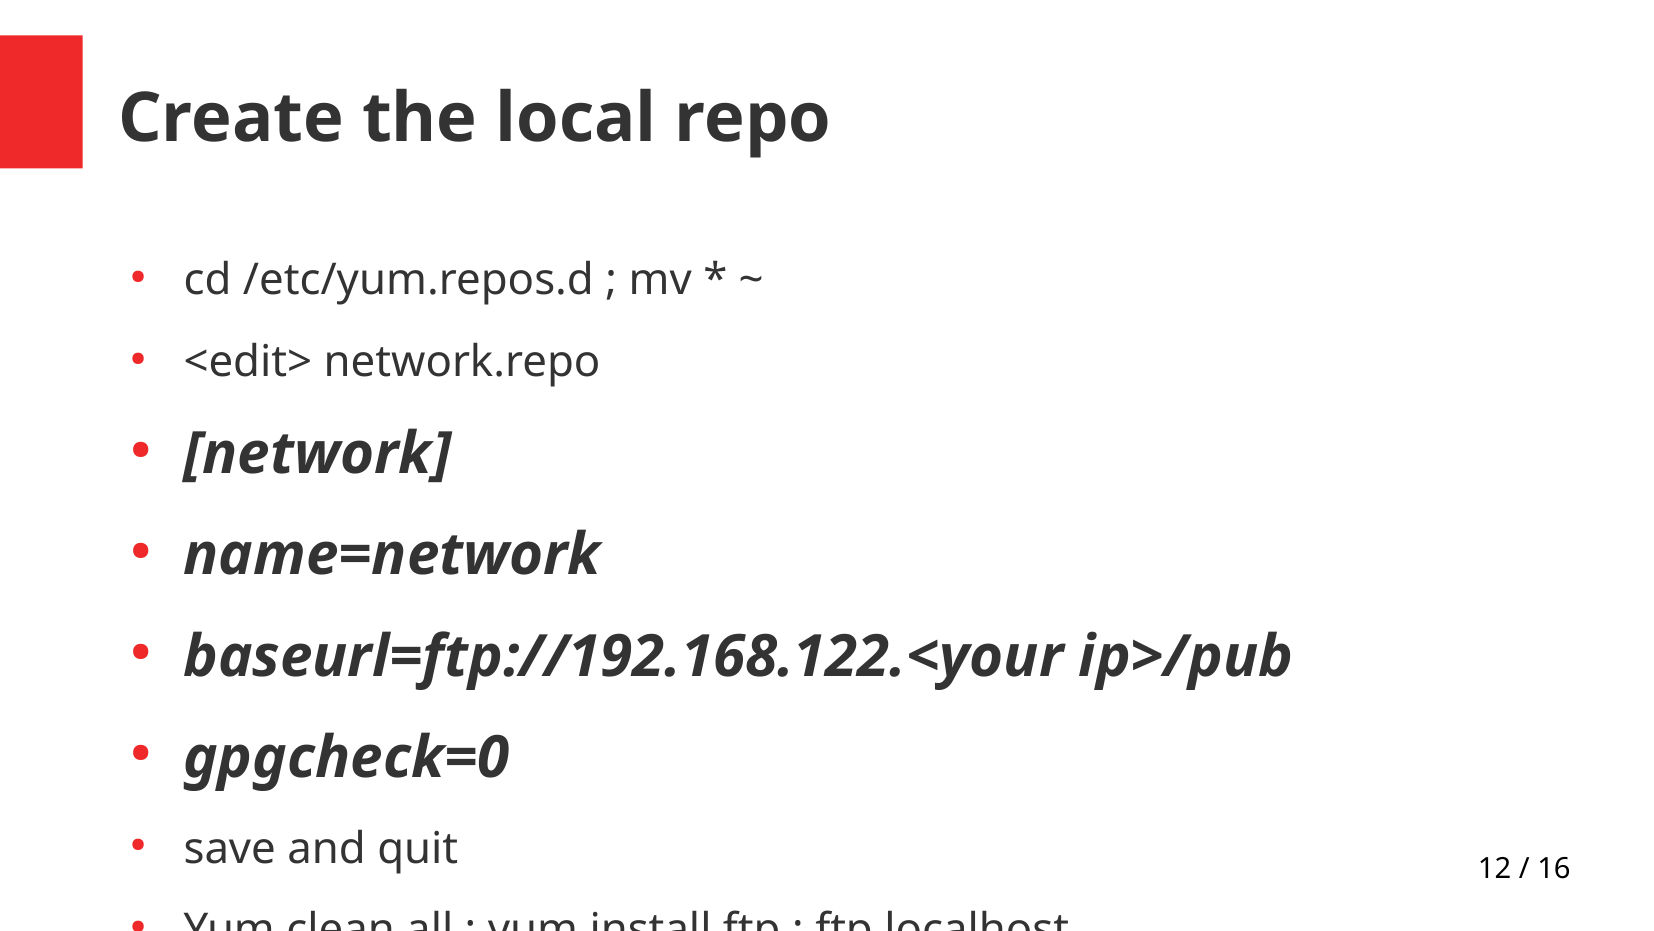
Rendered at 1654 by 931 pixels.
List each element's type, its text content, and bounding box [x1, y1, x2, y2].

list cd /etc/yum.repos.d ; mv * ~ <edit> network.repo [network] name=network baseurl=ftp://192.168.122.<your ip>/pub gpgcheck=0 save and quit Yum clean all ; yum install ftp ; ftp localhost [112, 248, 1546, 822]
title Create the local repo [118, 37, 1571, 193]
